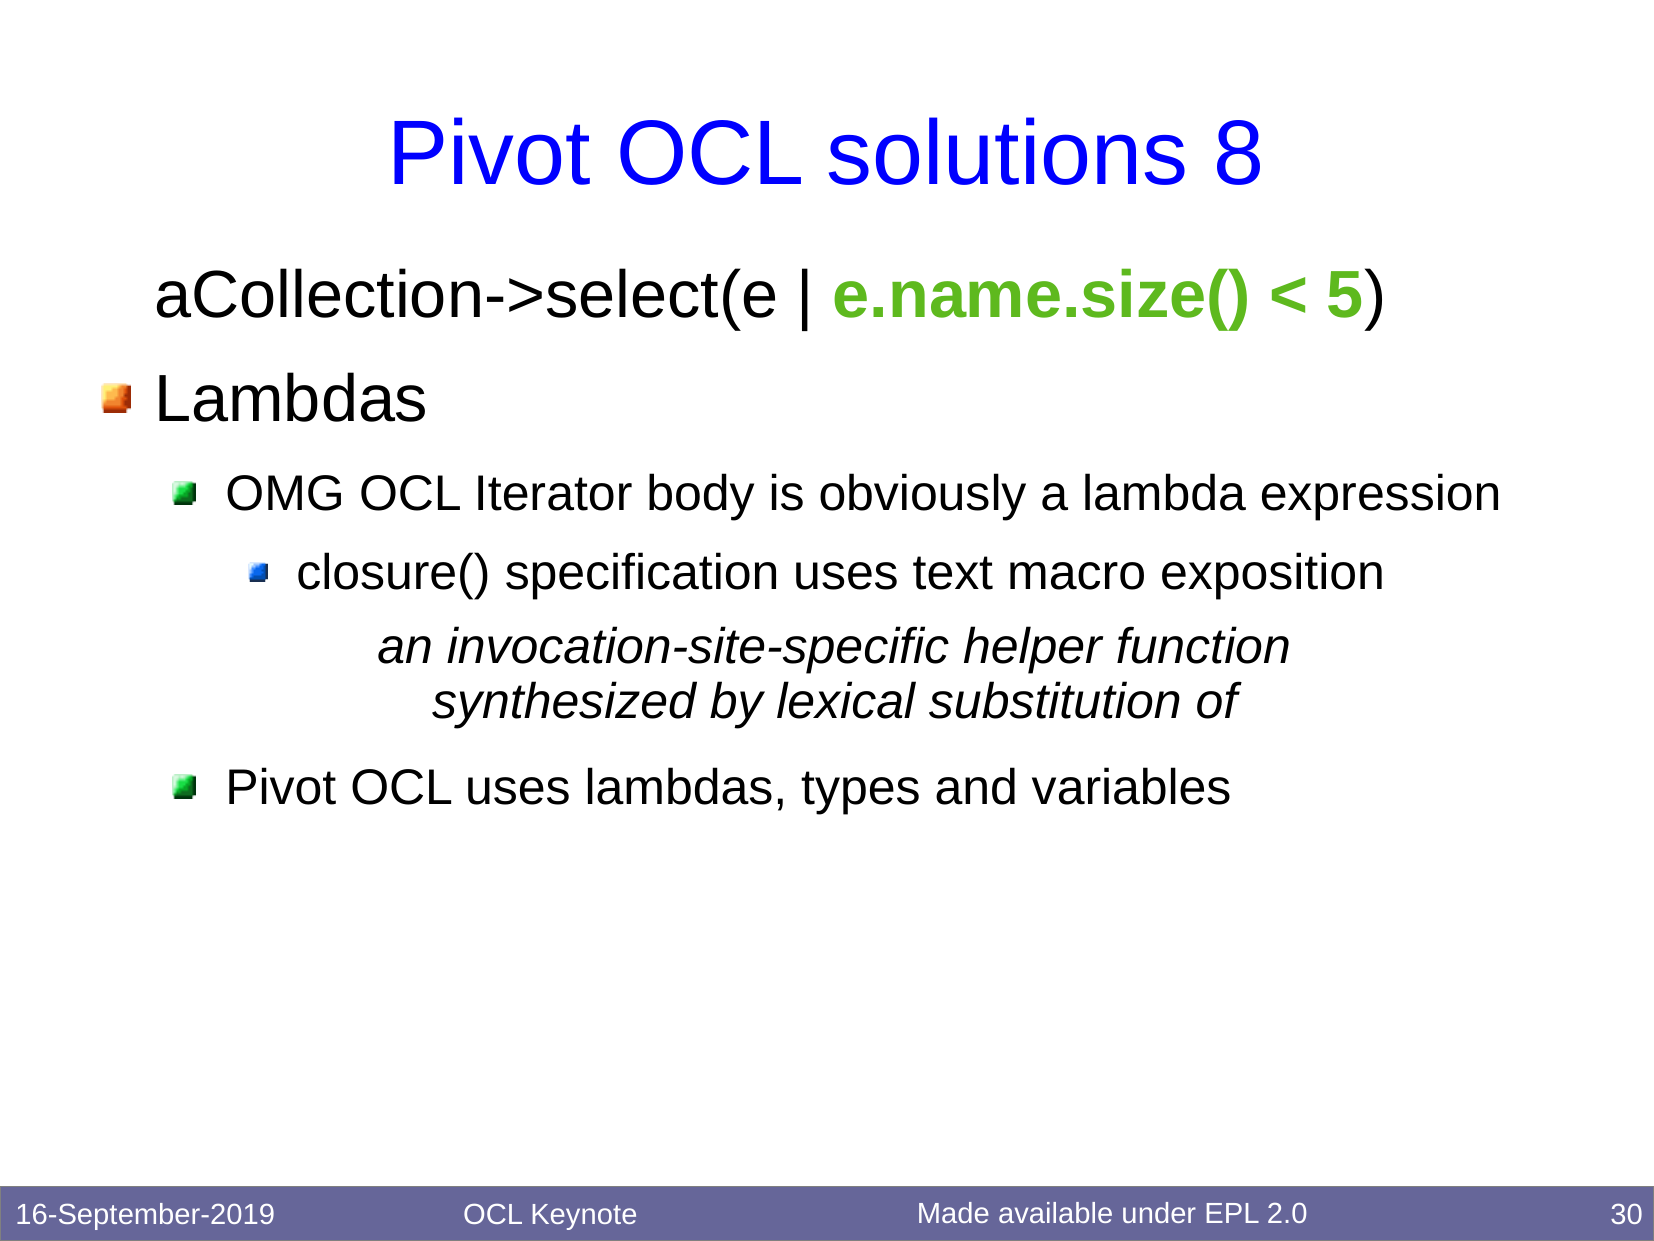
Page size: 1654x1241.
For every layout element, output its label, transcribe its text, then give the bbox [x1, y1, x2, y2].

list aCollection->select(e | e.name.size() < 5) Lambdas OMG OCL Iterator body is obviously a lambda expression closure() specification uses text macro exposition an invocation-site-specific helper function synthesized by lexical substitution of Pivot OCL uses lambdas, types and variables [83, 256, 1654, 1241]
title Pivot OCL solutions 8 [82, 49, 1571, 257]
